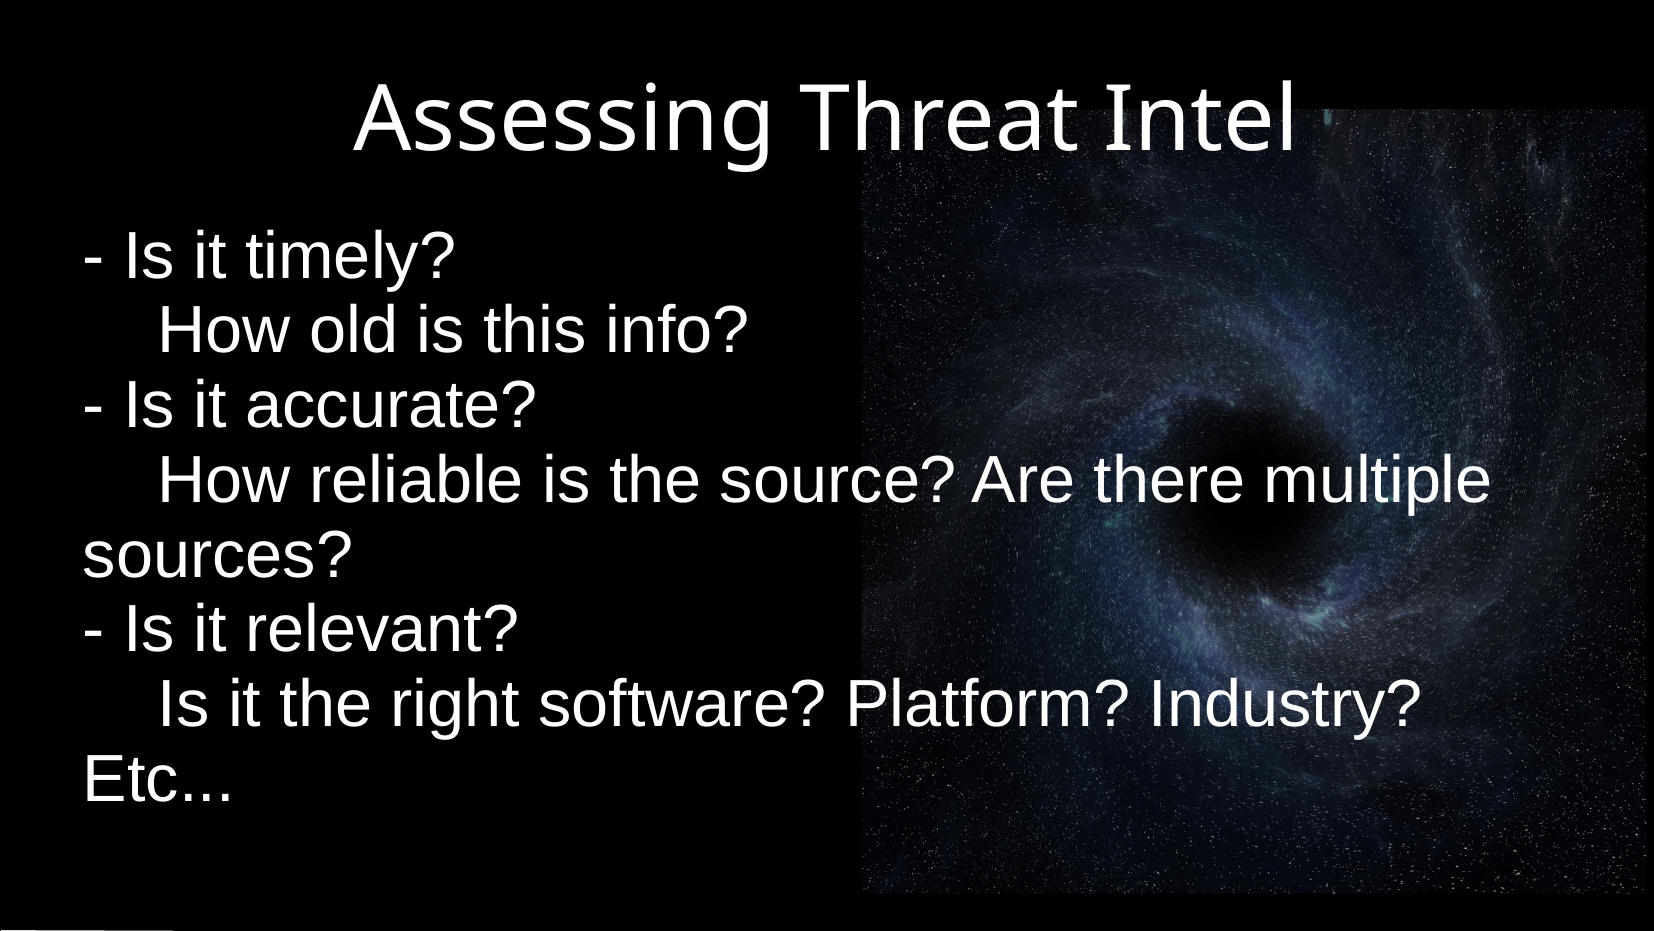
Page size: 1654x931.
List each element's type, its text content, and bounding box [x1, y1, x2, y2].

text_box [0, 0, 1654, 931]
subtitle - Is it timely? How old is this info? - Is it accurate? How reliable is the source? Are there multiple sources? - Is it relevant? Is it the right software? Platform? Industry? Etc... [82, 217, 1571, 891]
title Assessing Threat Intel [82, 37, 1571, 193]
picture [818, 75, 1654, 931]
